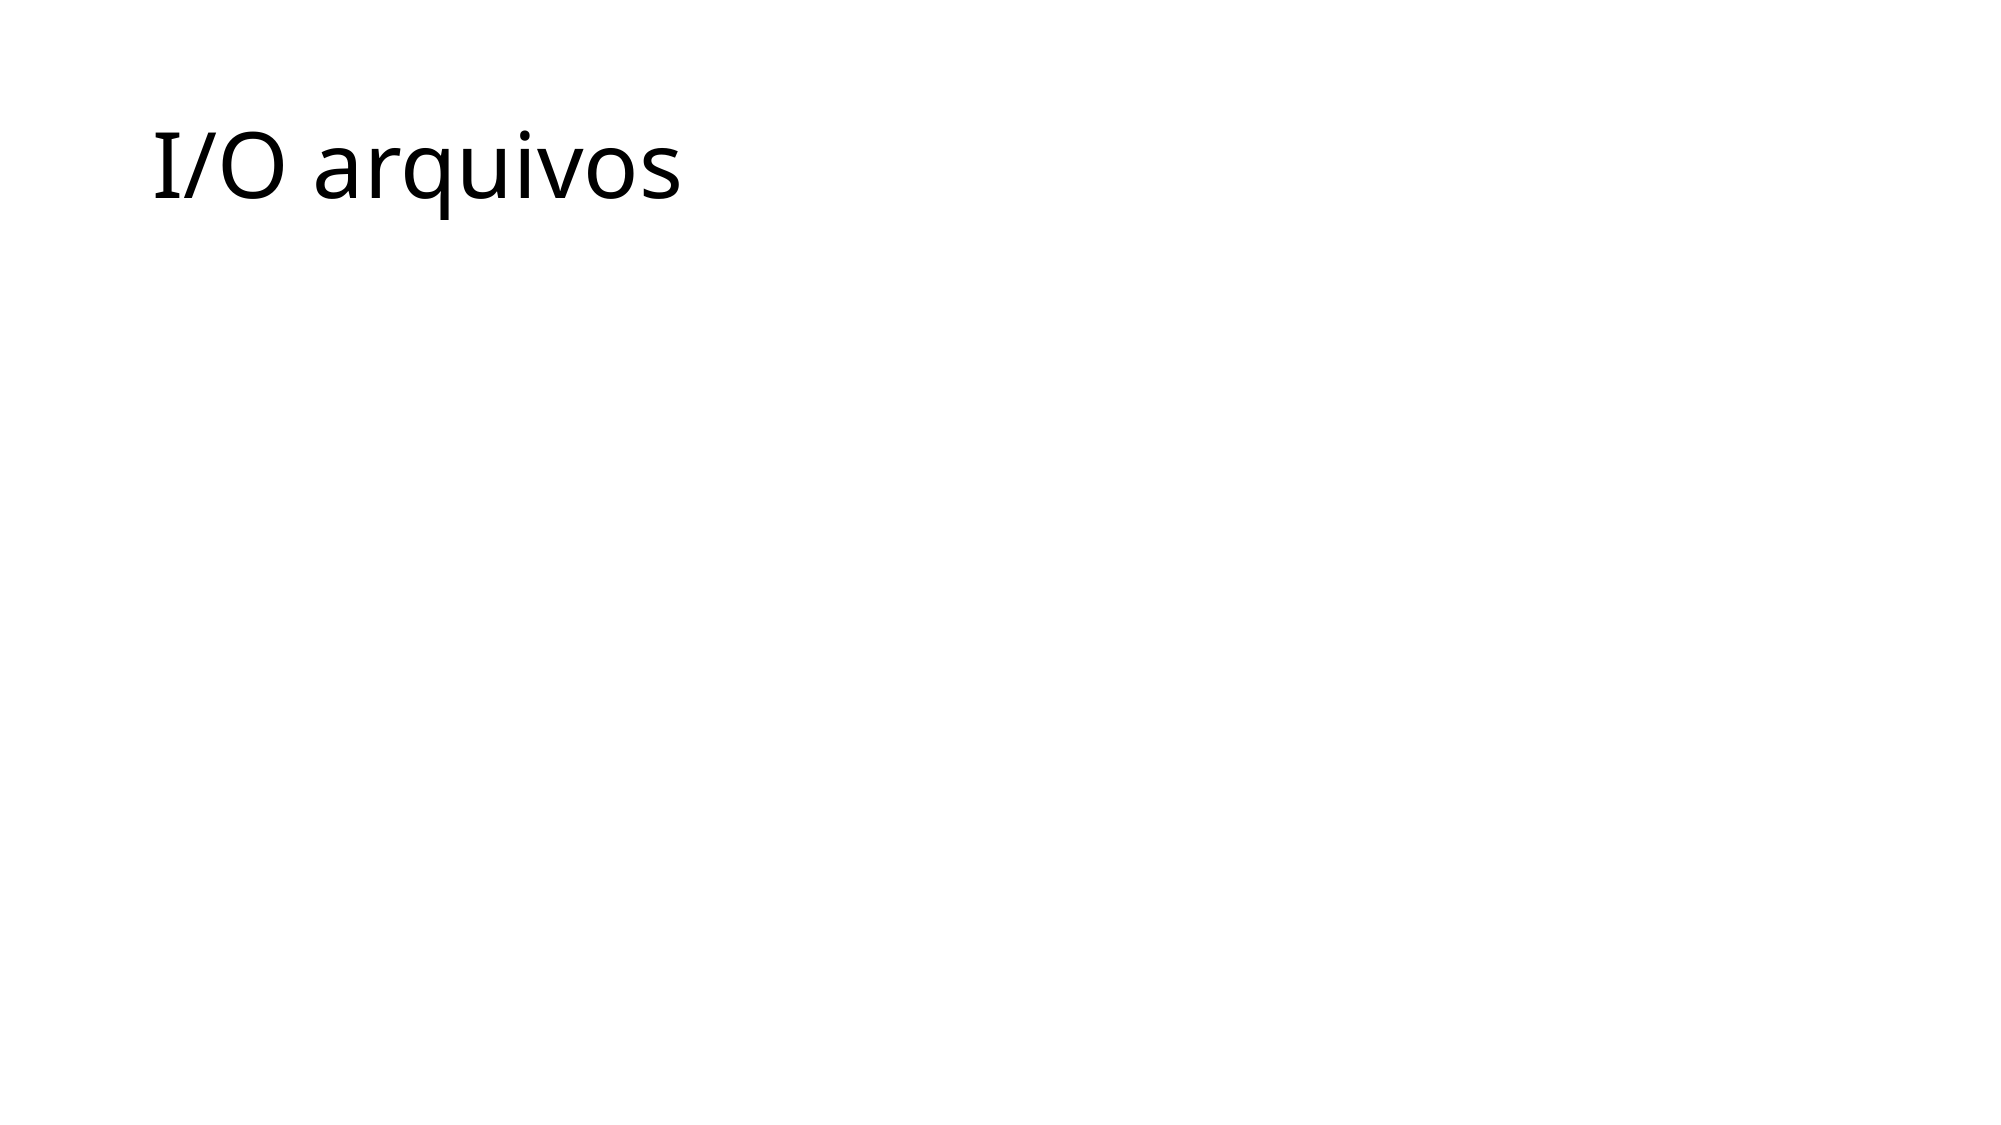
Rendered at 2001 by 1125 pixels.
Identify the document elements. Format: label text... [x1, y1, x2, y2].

title I/O arquivos [137, 59, 1863, 278]
